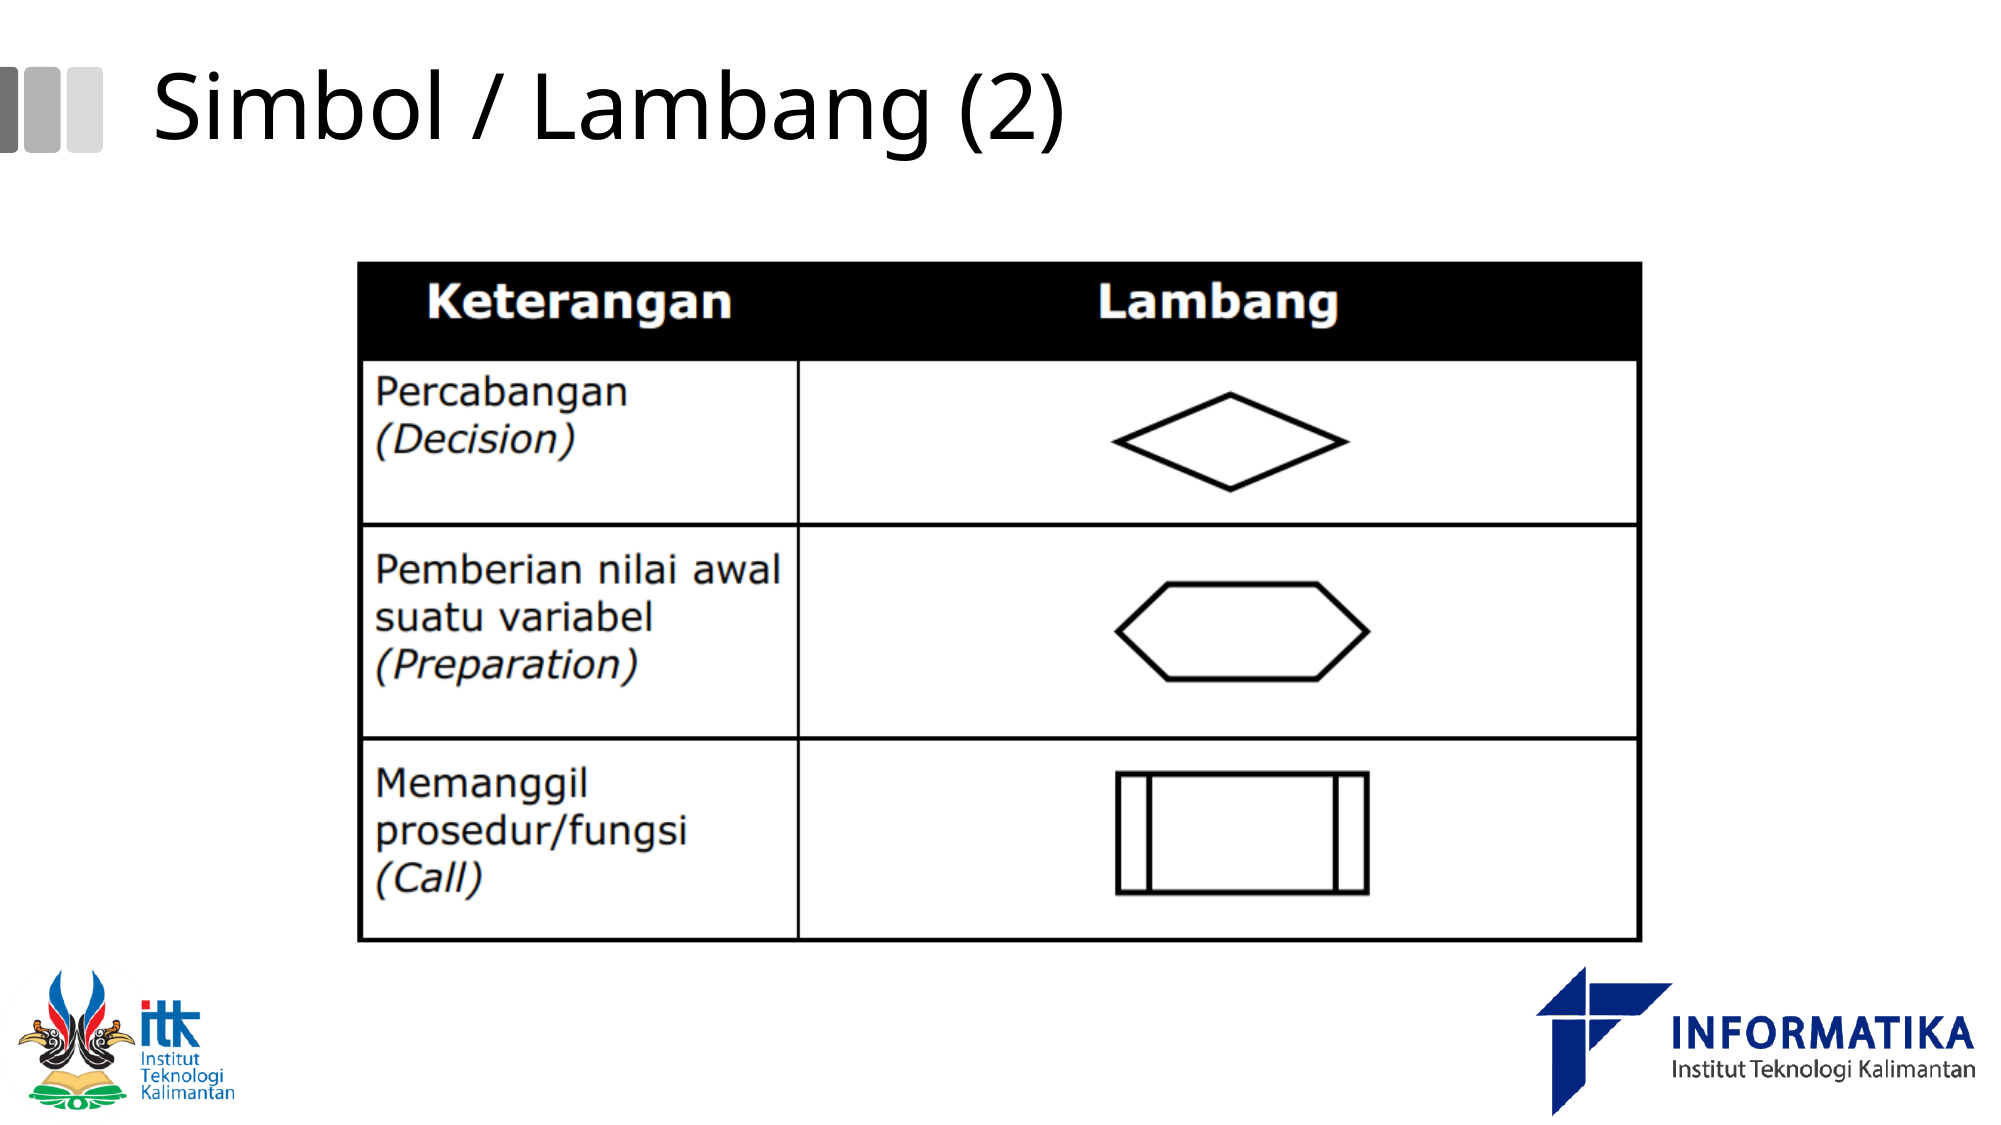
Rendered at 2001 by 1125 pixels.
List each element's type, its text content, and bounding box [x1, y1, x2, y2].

picture [0, 935, 253, 1125]
title Simbol / Lambang (2) [137, 1, 1863, 219]
picture [353, 259, 1647, 947]
picture [1534, 965, 1976, 1118]
